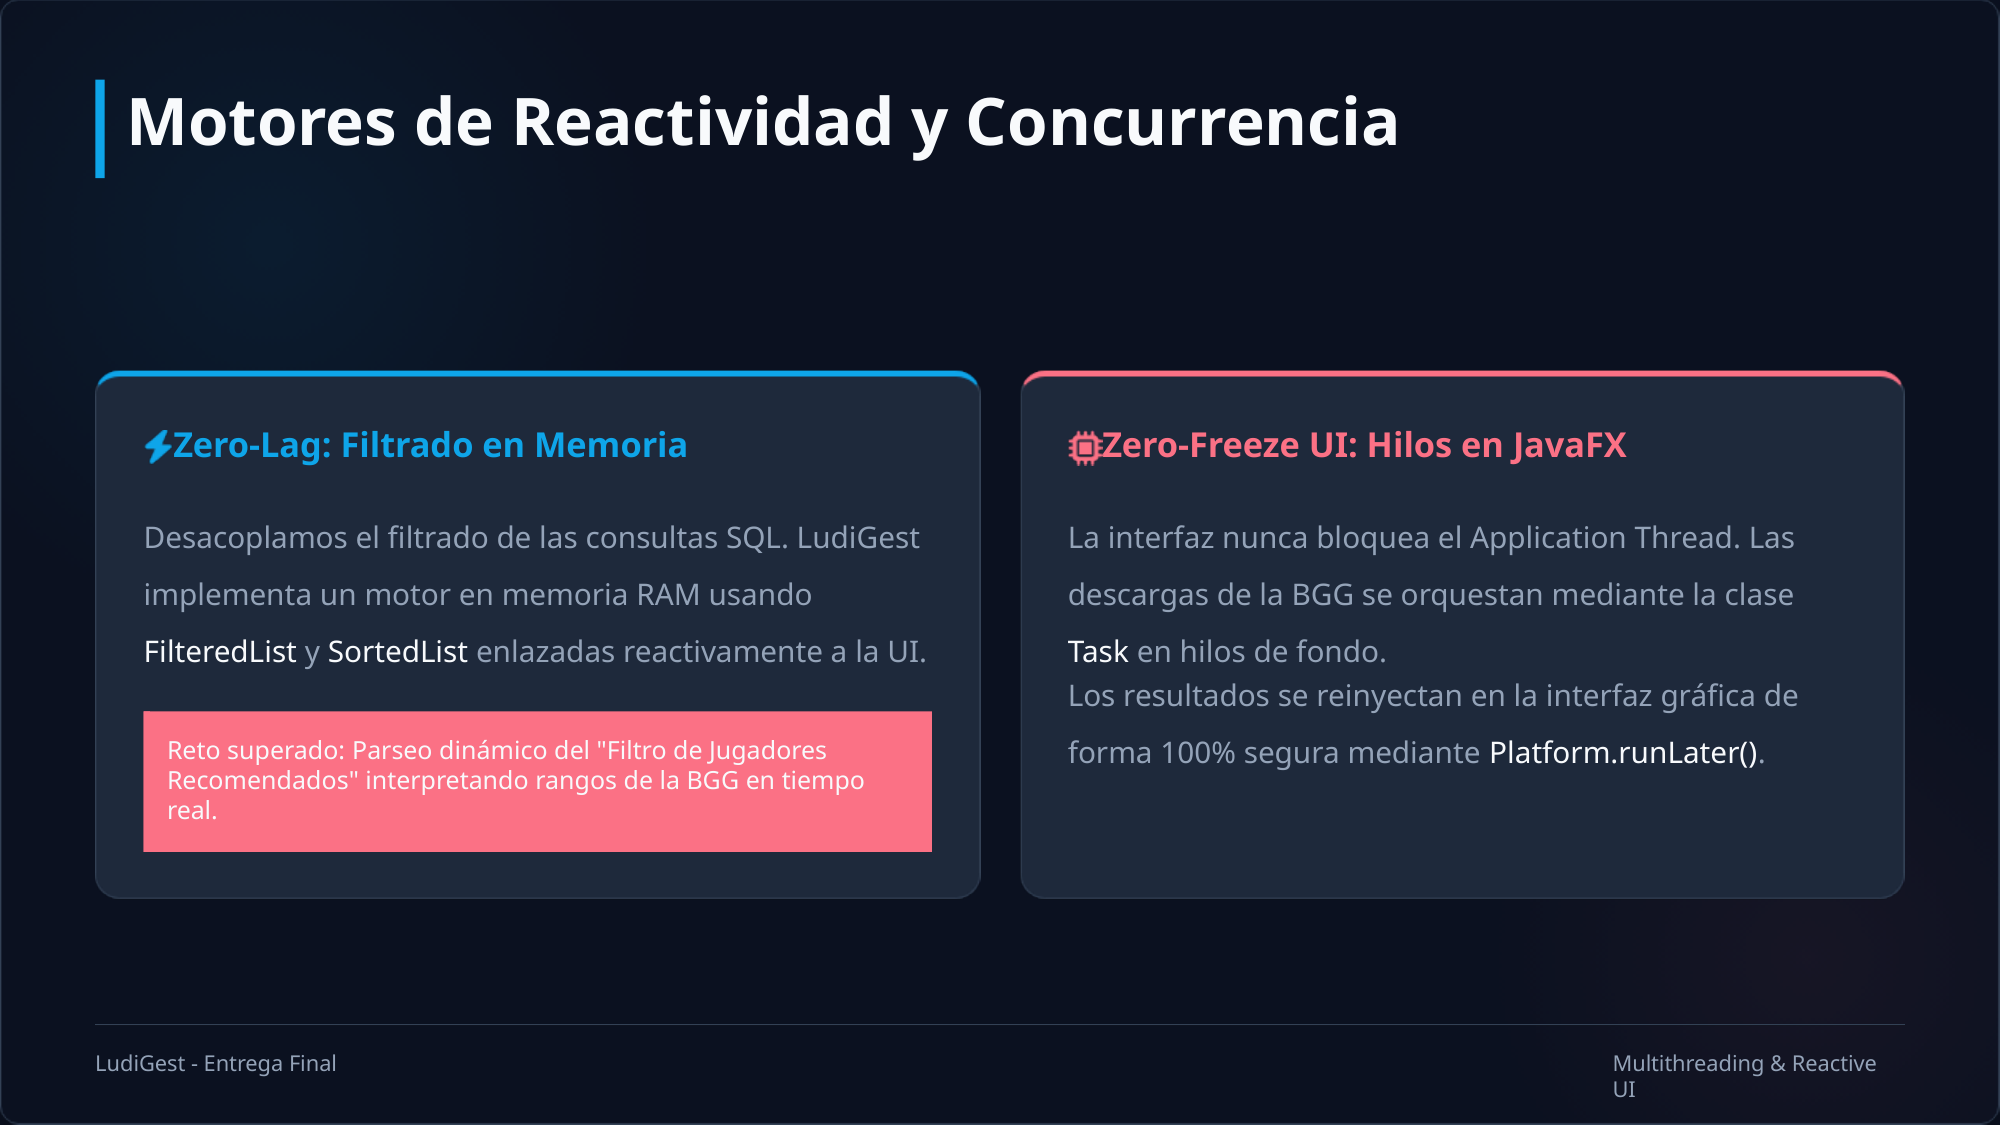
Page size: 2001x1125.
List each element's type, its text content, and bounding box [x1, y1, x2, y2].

text_box Los resultados se reinyectan en la interfaz gráfica de forma 100% segura mediante Platform.runLater(). [1067, 656, 1857, 770]
picture [0, 0, 2000, 1125]
text_box Zero-Lag: Filtrado en Memoria [143, 422, 972, 465]
text_box Desacoplamos el filtrado de las consultas SQL. LudiGest implementa un motor en memoria RAM usando FilteredList y SortedList enlazadas reactivamente a la UI. [143, 497, 932, 669]
text_box [95, 79, 105, 179]
text_box [143, 711, 932, 852]
text_box La interfaz nunca bloquea el Application Thread. Las descargas de la BGG se orquestan mediante la clase Task en hilos de fondo. [1067, 497, 1857, 656]
text_box Reto superado: Parseo dinámico del "Filtro de Jugadores Recomendados" interpretando rangos de la BGG en tiempo real. [167, 734, 909, 825]
text_box LudiGest - Entrega Final [95, 1049, 341, 1077]
text_box Zero-Freeze UI: Hilos en JavaFX [1067, 422, 1896, 465]
text_box Multithreading & Reactive UI [1612, 1049, 1905, 1103]
text_box Motores de Reactividad y Concurrencia [126, 79, 1994, 159]
